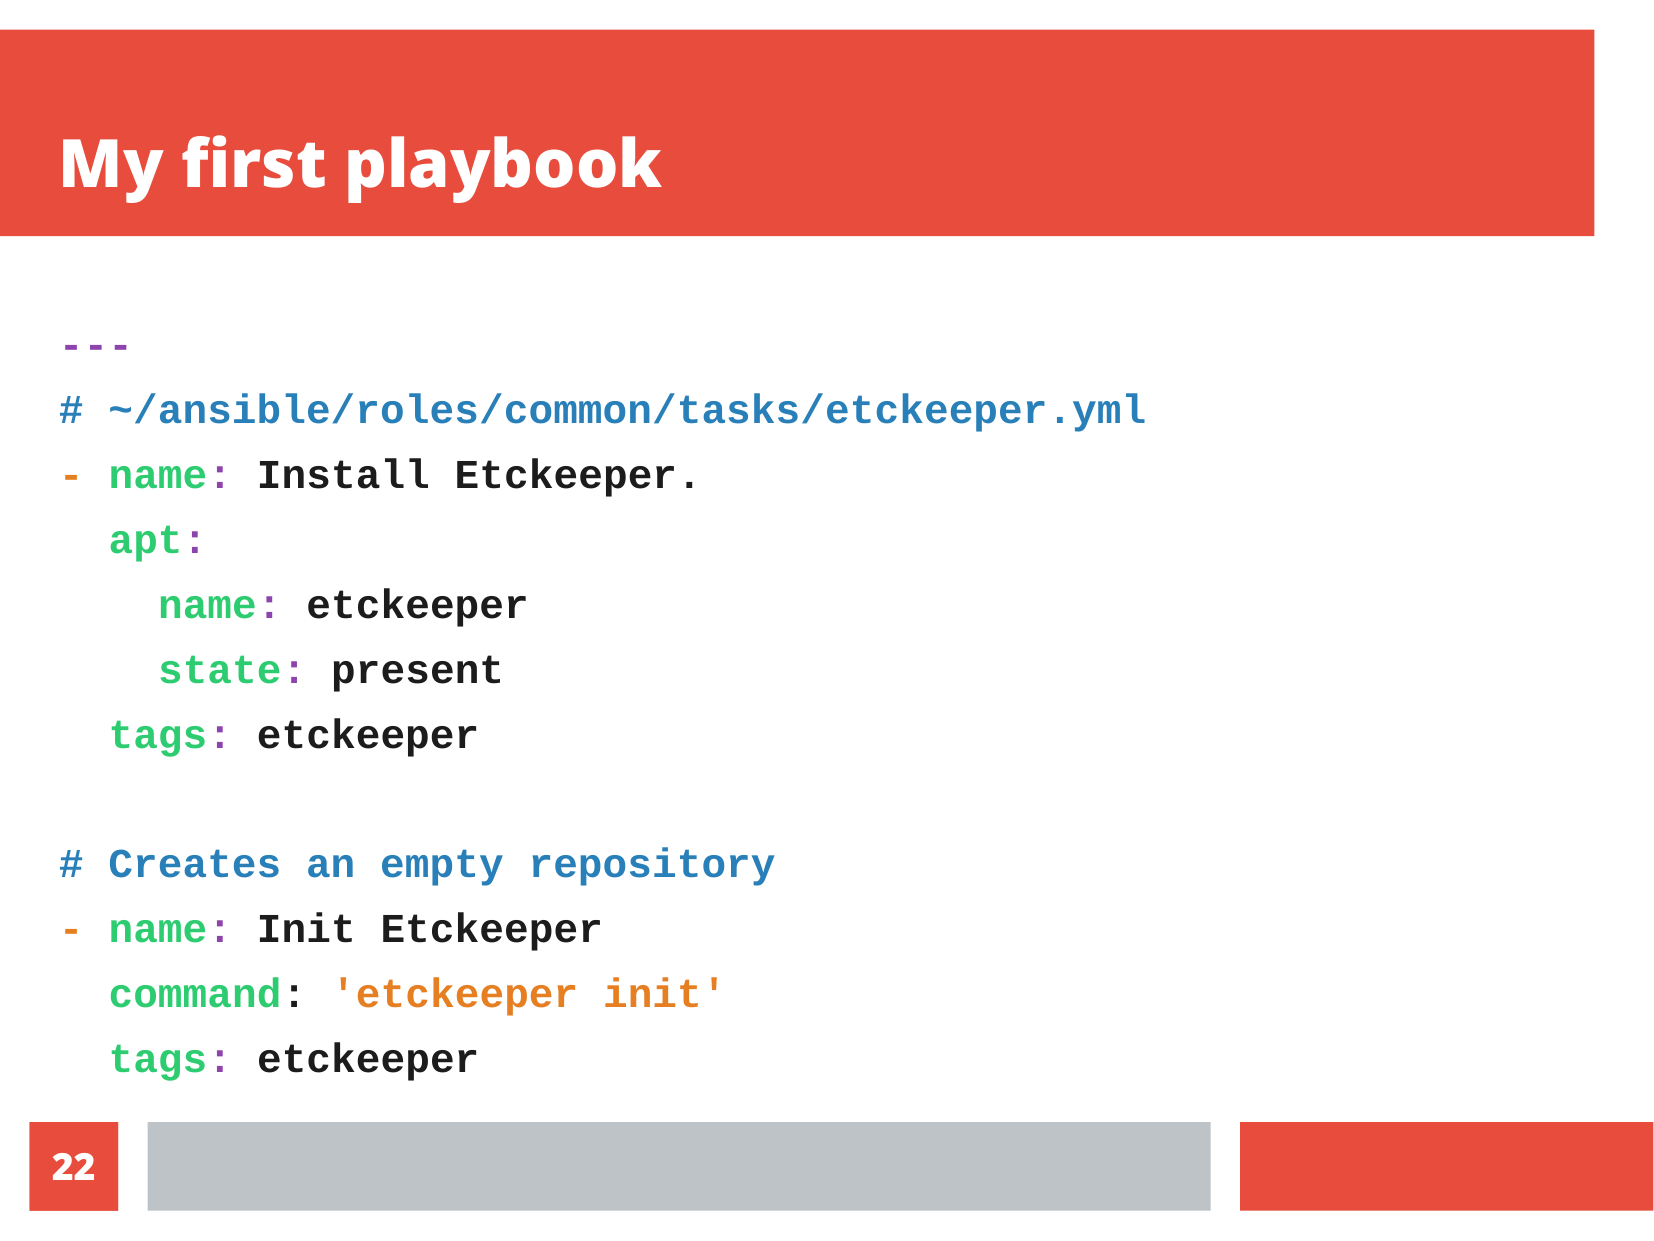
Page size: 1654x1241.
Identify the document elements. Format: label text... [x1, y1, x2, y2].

list --- # ~/ansible/roles/common/tasks/etckeeper.yml - name: Install Etckeeper. apt: name: etckeeper state: present tags: etckeeper # Creates an empty repository - name: Init Etckeeper command: 'etckeeper init' tags: etckeeper [59, 324, 1565, 1093]
title My first playbook [59, 59, 1595, 207]
